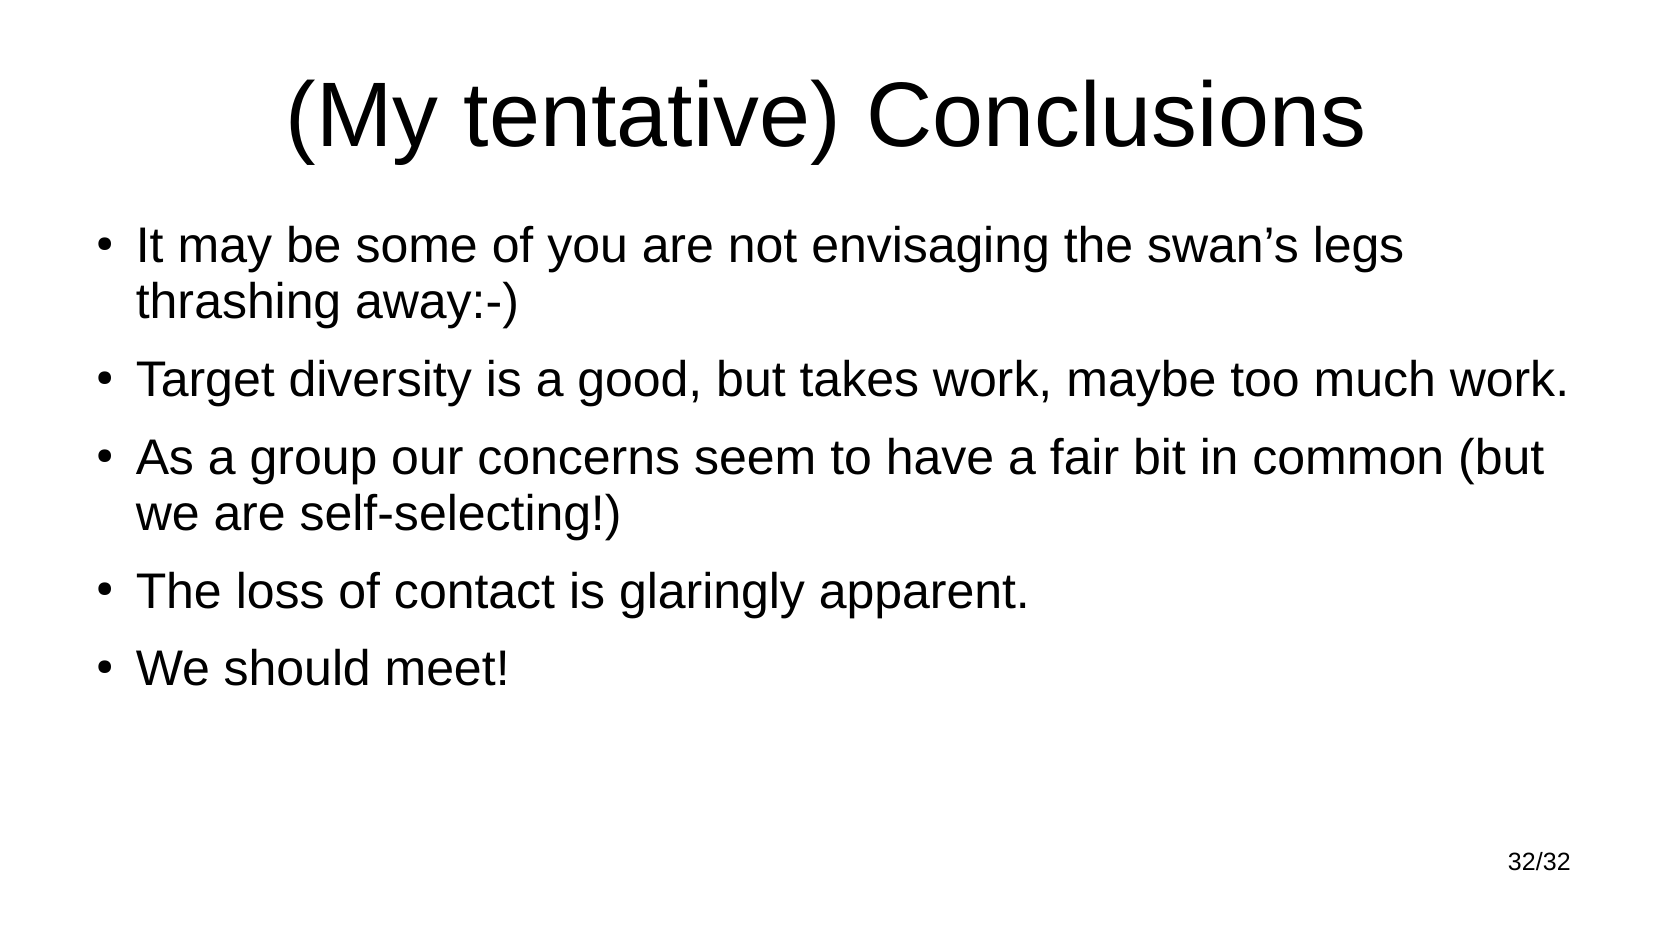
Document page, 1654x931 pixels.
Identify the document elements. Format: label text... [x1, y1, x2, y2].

title (My tentative) Conclusions [82, 37, 1571, 193]
list It may be some of you are not envisaging the swan’s legs thrashing away:-) Target diversity is a good, but takes work, maybe too much work. As a group our concerns seem to have a fair bit in common (but we are self-selecting!) The loss of contact is glaringly apparent. We should meet! [82, 217, 1571, 758]
